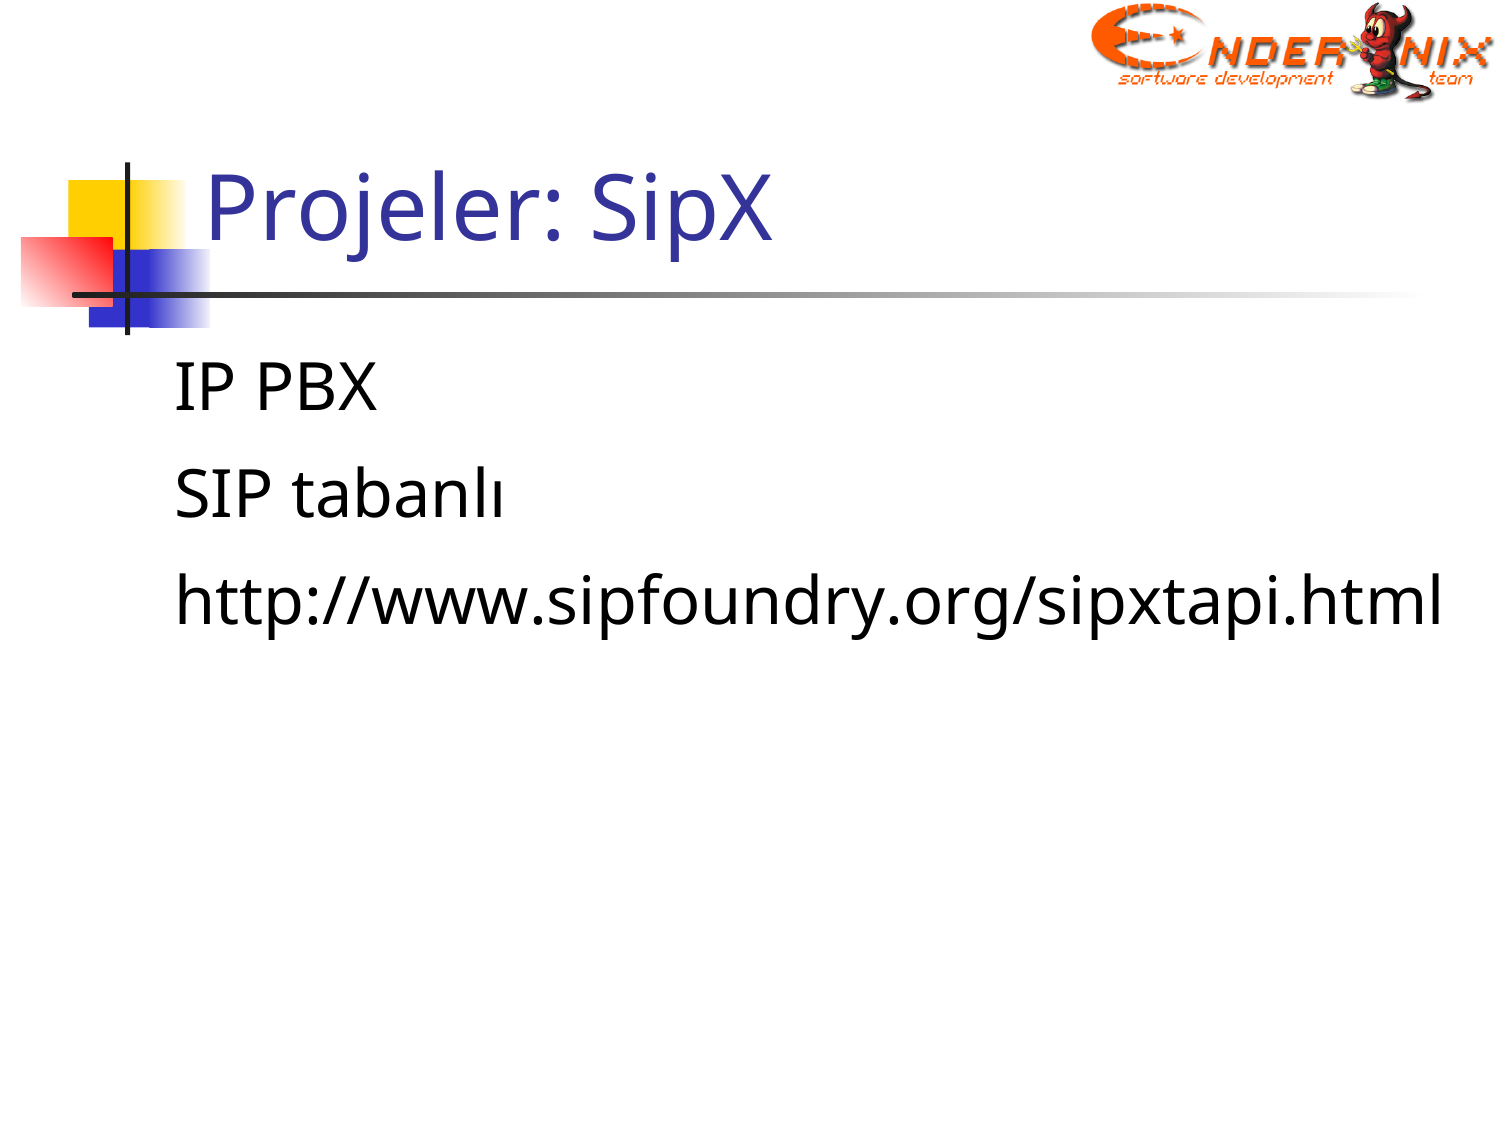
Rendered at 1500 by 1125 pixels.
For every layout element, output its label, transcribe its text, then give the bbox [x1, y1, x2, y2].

list IP PBX SIP tabanlı http://www.sipfoundry.org/sipxtapi.html [159, 331, 1469, 1007]
title Projeler: SipX [188, 35, 1468, 276]
picture [1069, 0, 1500, 105]
